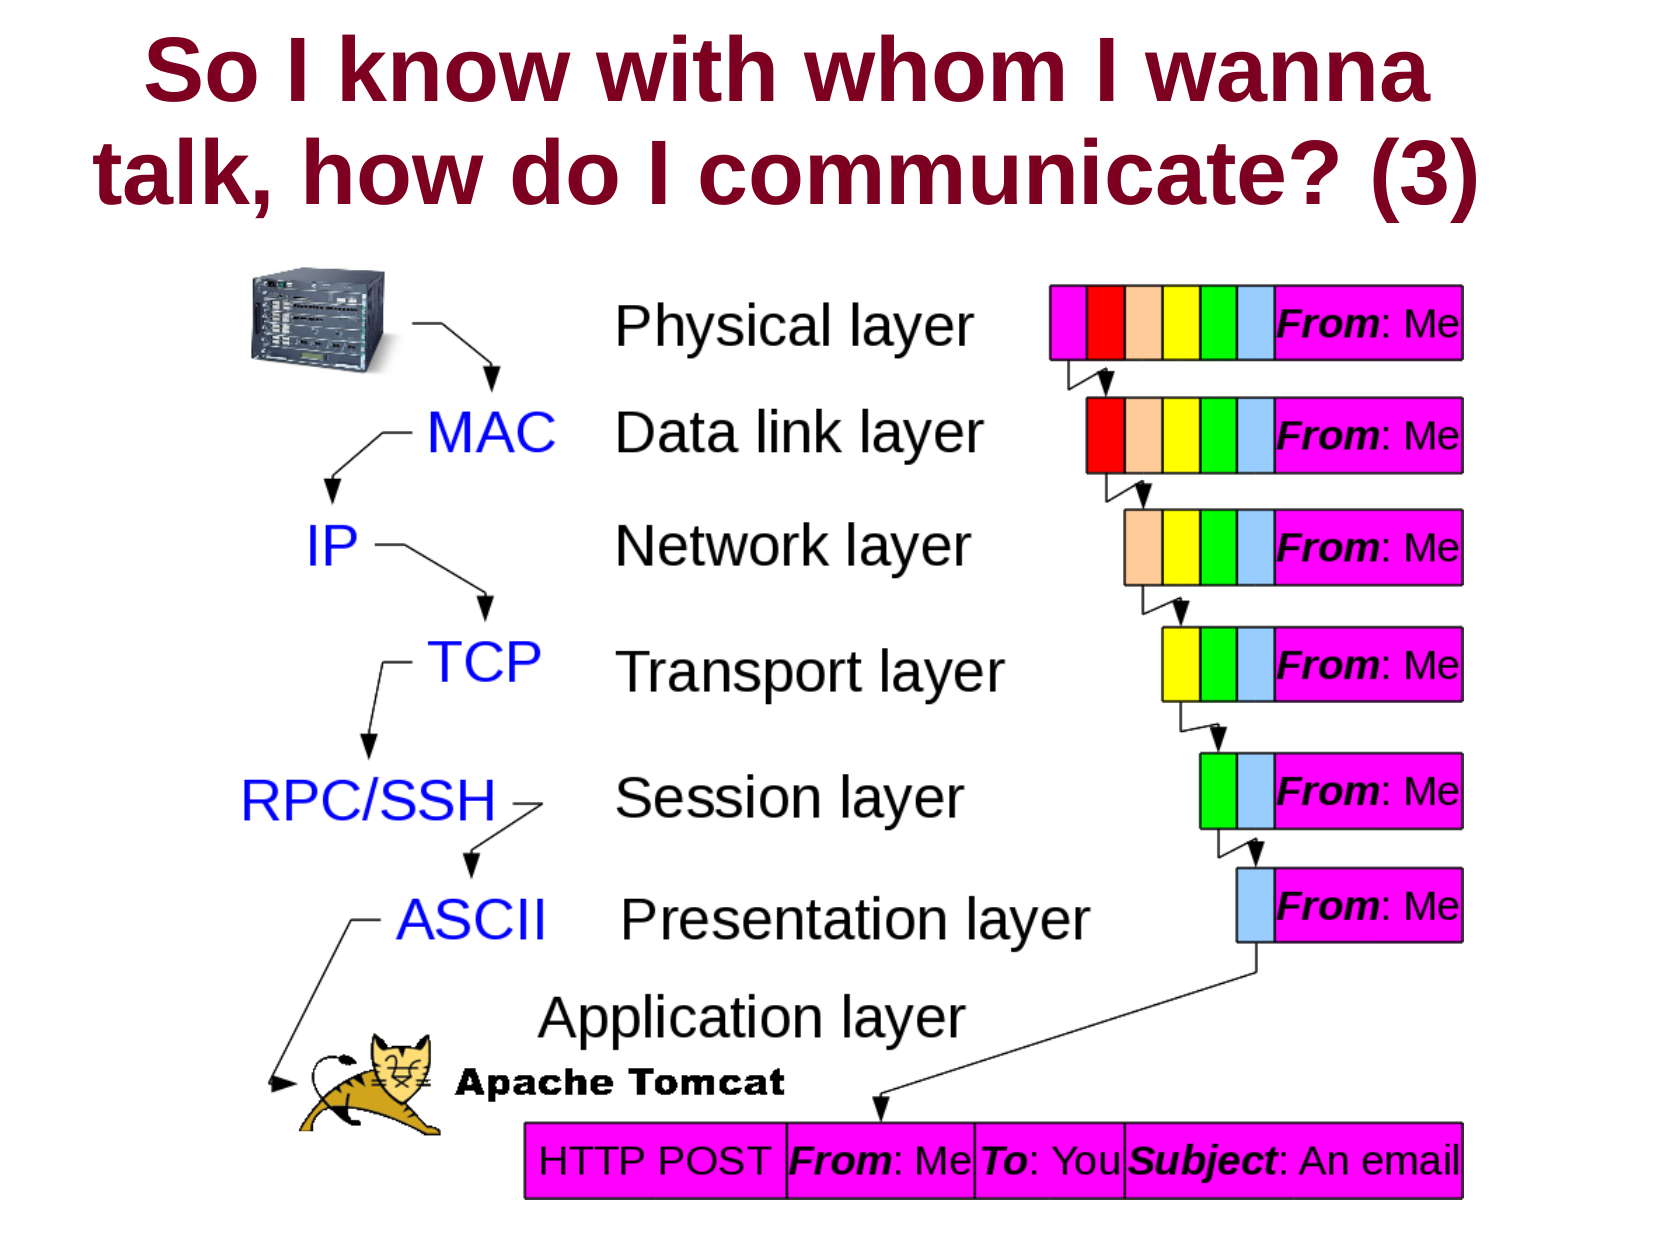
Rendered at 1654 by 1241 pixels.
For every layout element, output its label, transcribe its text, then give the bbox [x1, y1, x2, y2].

picture [0, 0, 1654, 1241]
title So I know with whom I wanna talk, how do I communicate? (3) [75, 18, 1501, 224]
